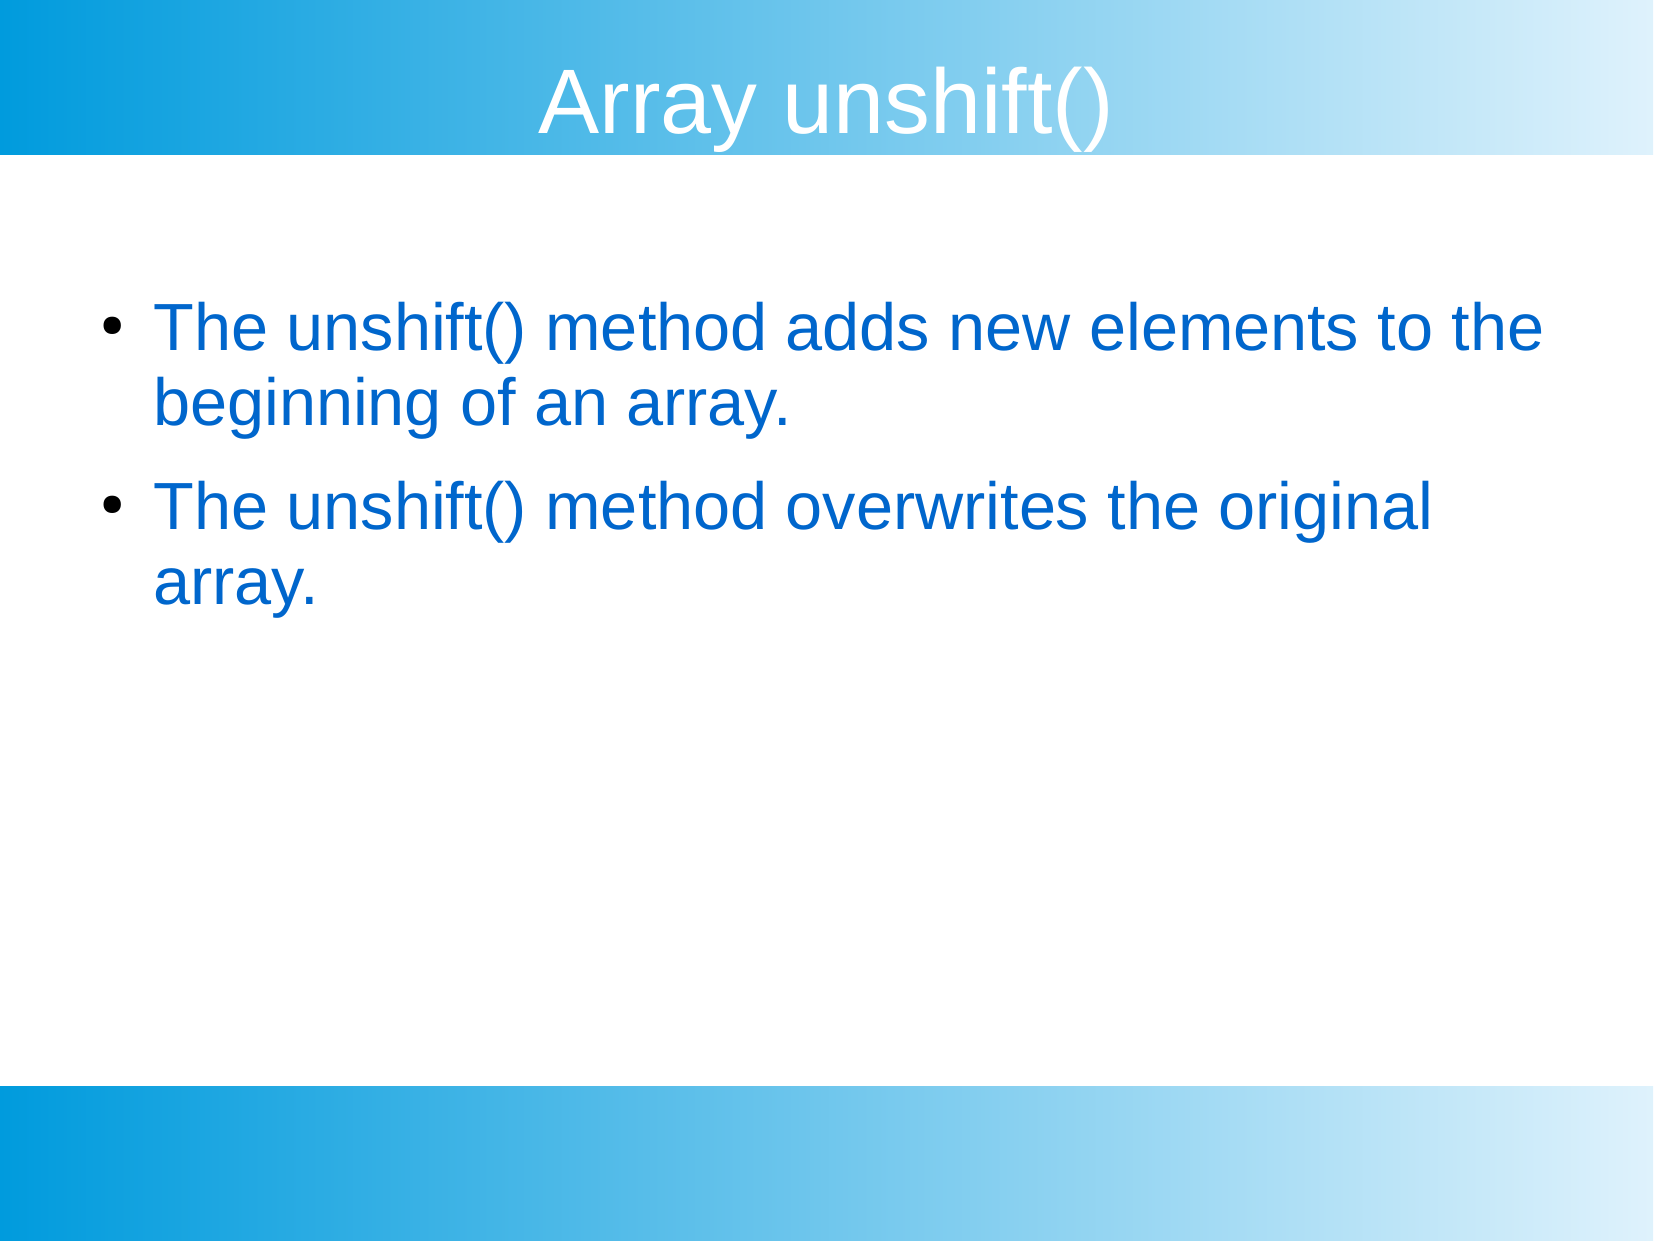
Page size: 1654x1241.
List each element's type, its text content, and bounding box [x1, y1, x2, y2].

title Array unshift() [82, 49, 1571, 155]
list The unshift() method adds new elements to the beginning of an array. The unshift() method overwrites the original array. [82, 290, 1571, 1010]
